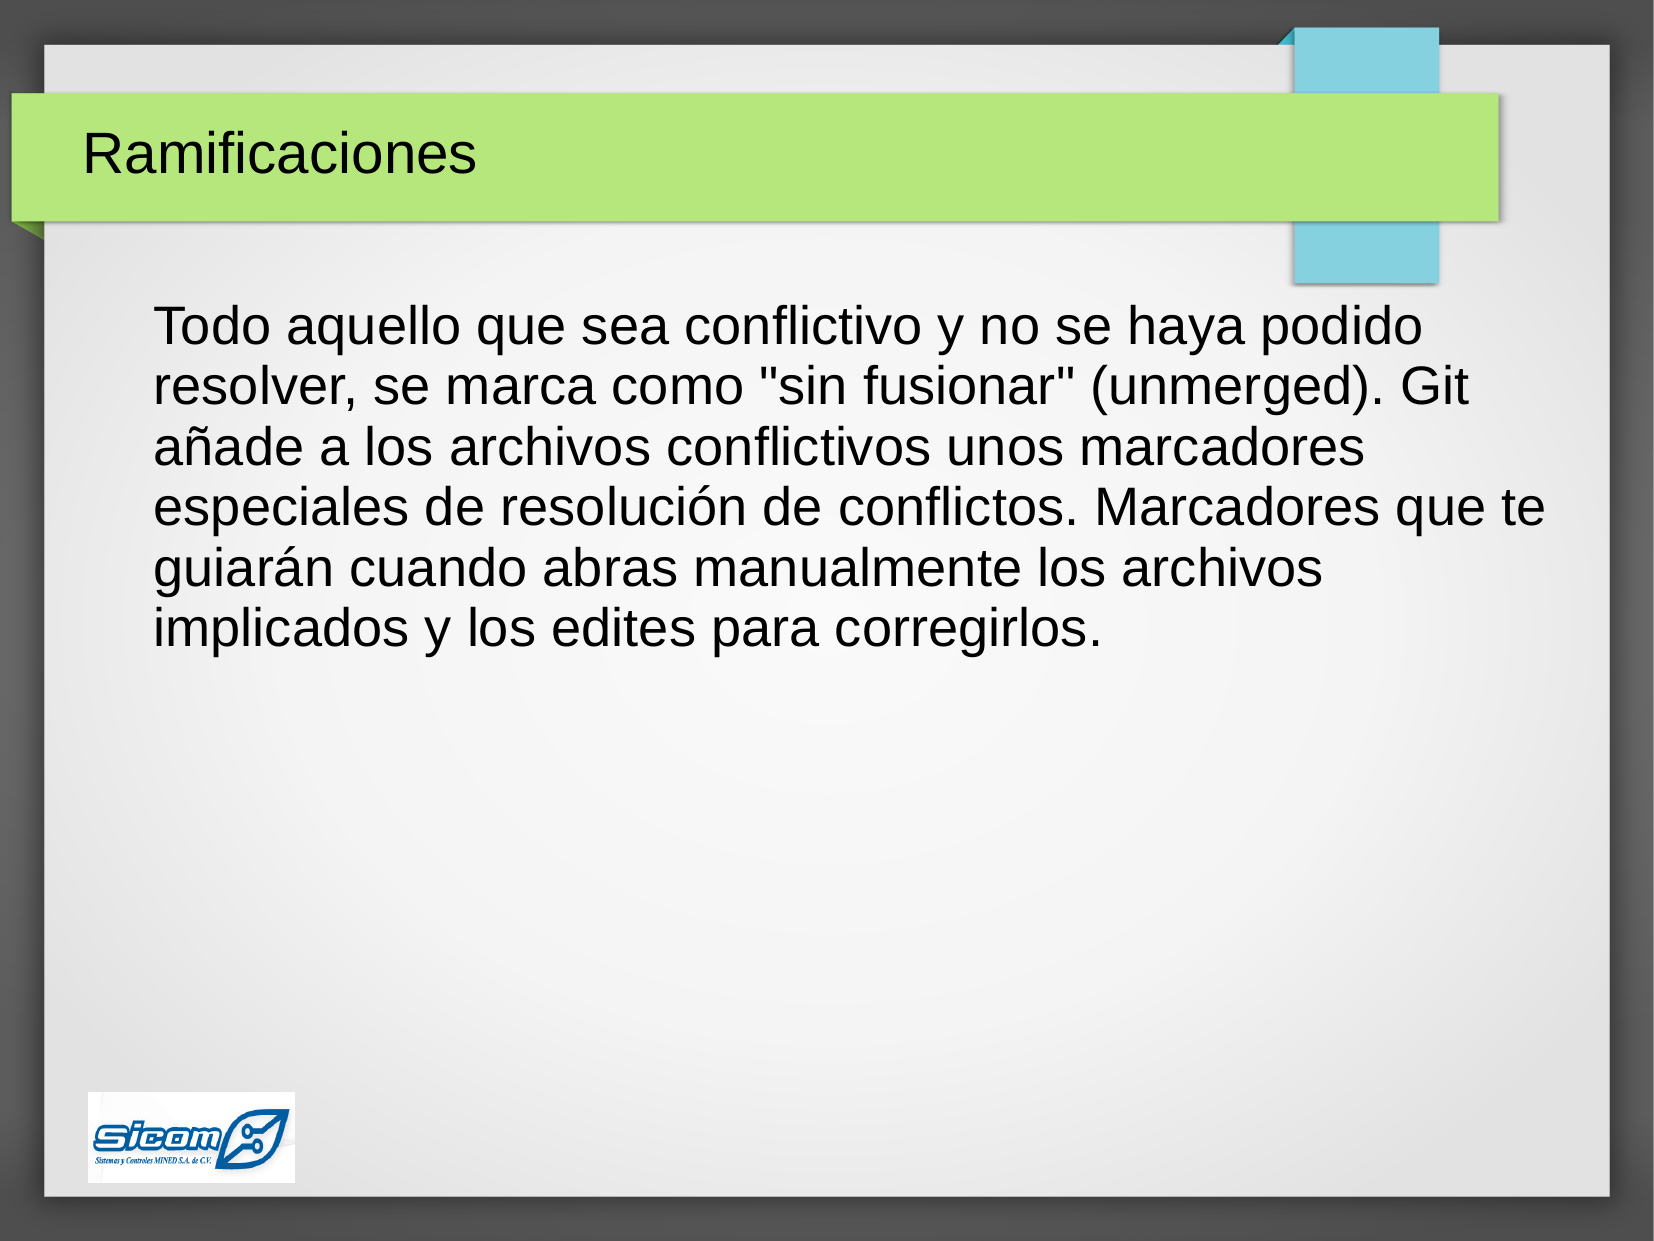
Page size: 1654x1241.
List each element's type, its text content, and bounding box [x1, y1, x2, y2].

title Ramificaciones [82, 94, 1264, 213]
picture [0, 0, 1654, 1241]
list Todo aquello que sea conflictivo y no se haya podido resolver, se marca como "sin fusionar" (unmerged). Git añade a los archivos conflictivos unos marcadores especiales de resolución de conflictos. Marcadores que te guiarán cuando abras manualmente los archivos implicados y los edites para corregirlos. [82, 295, 1571, 1015]
